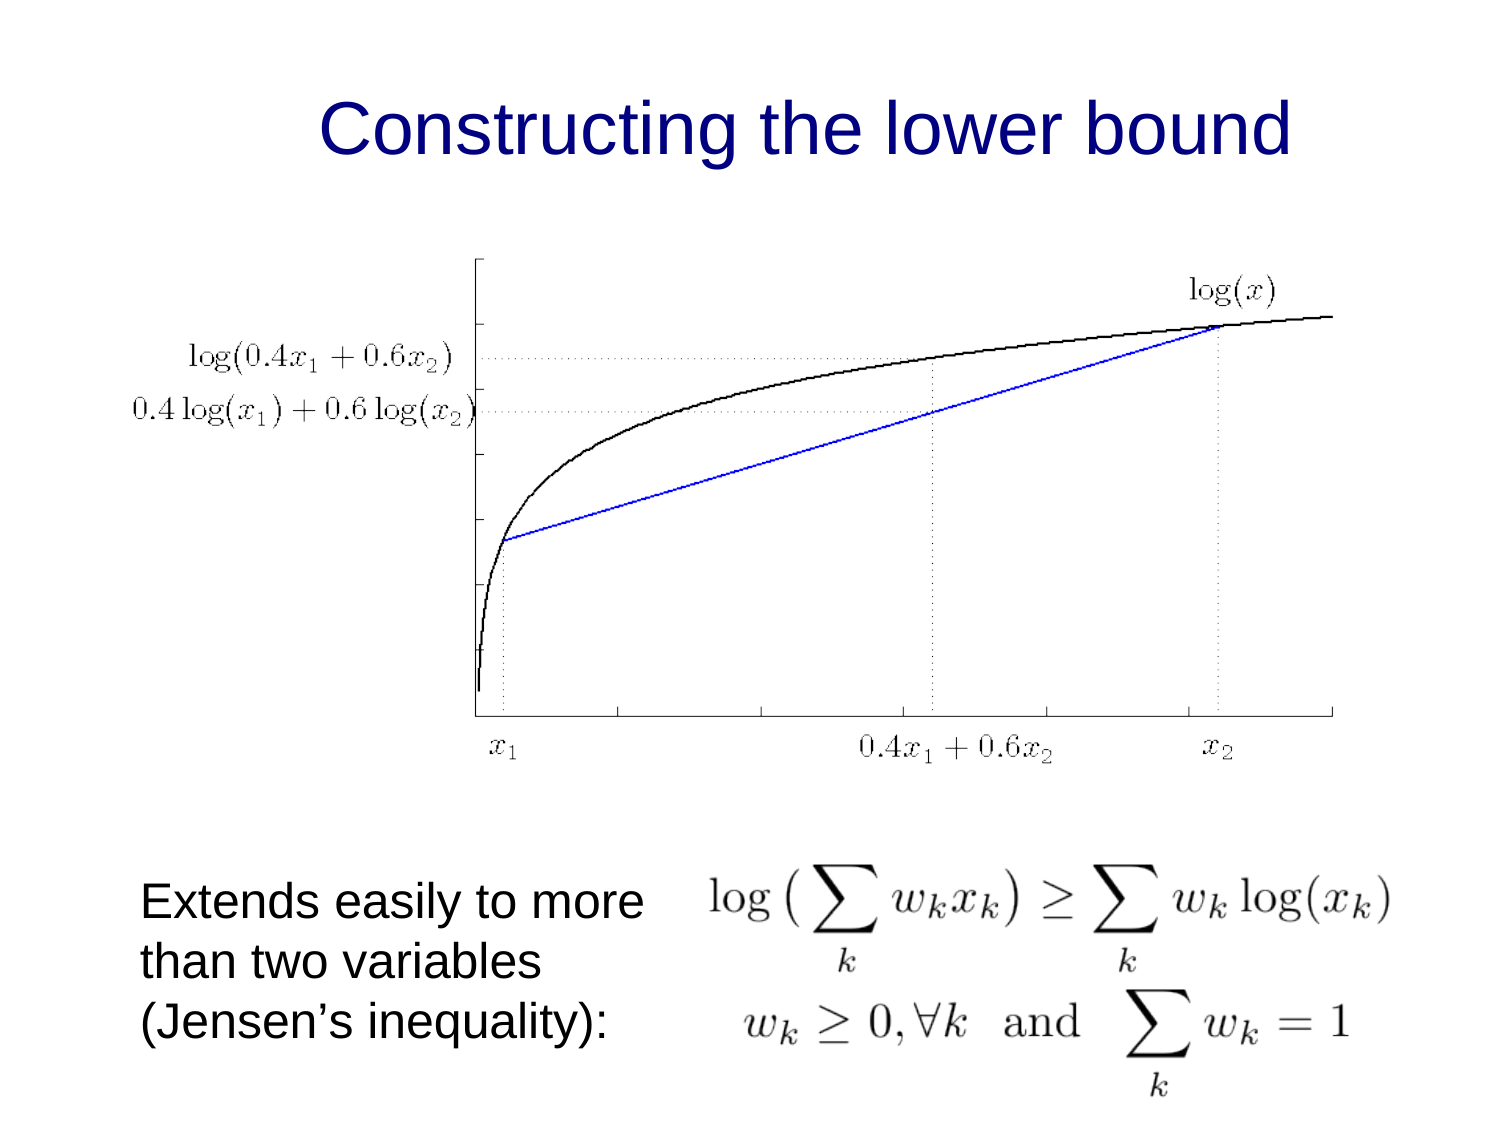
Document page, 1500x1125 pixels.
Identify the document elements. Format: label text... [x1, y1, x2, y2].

title Constructing the lower bound [149, 65, 1463, 179]
picture [676, 844, 1401, 1109]
picture [119, 216, 1389, 777]
text_box Extends easily to more than two variables (Jensen’s inequality): [49, 861, 763, 1124]
